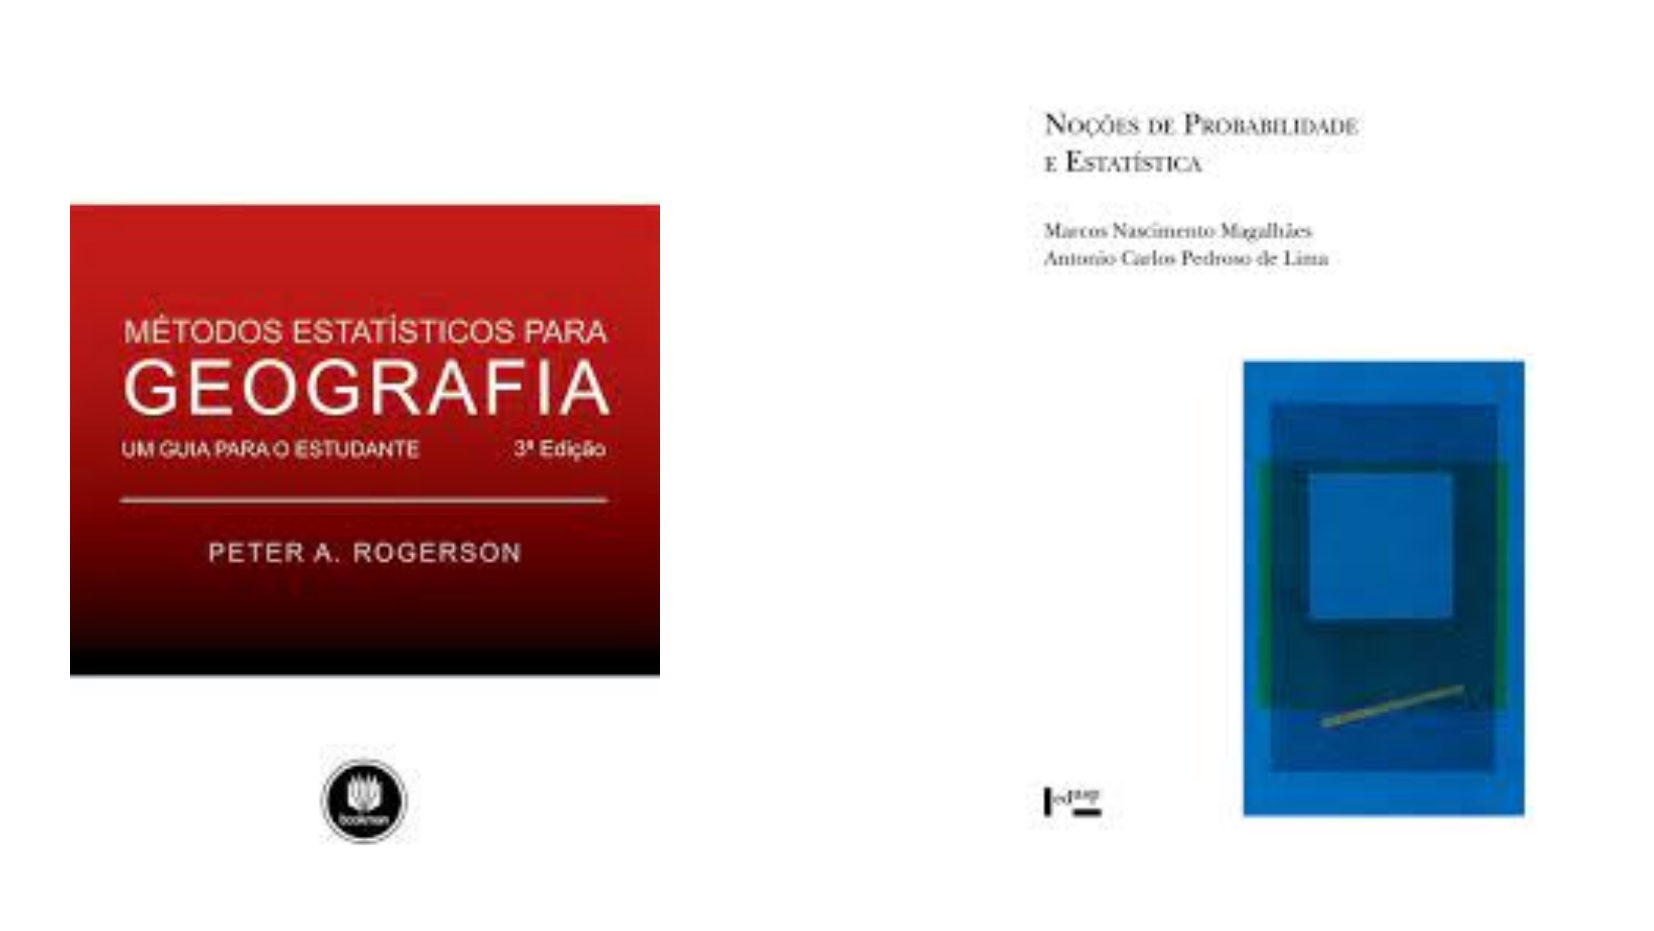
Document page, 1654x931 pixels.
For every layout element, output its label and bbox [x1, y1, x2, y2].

picture [1003, 58, 1568, 870]
picture [70, 43, 660, 886]
